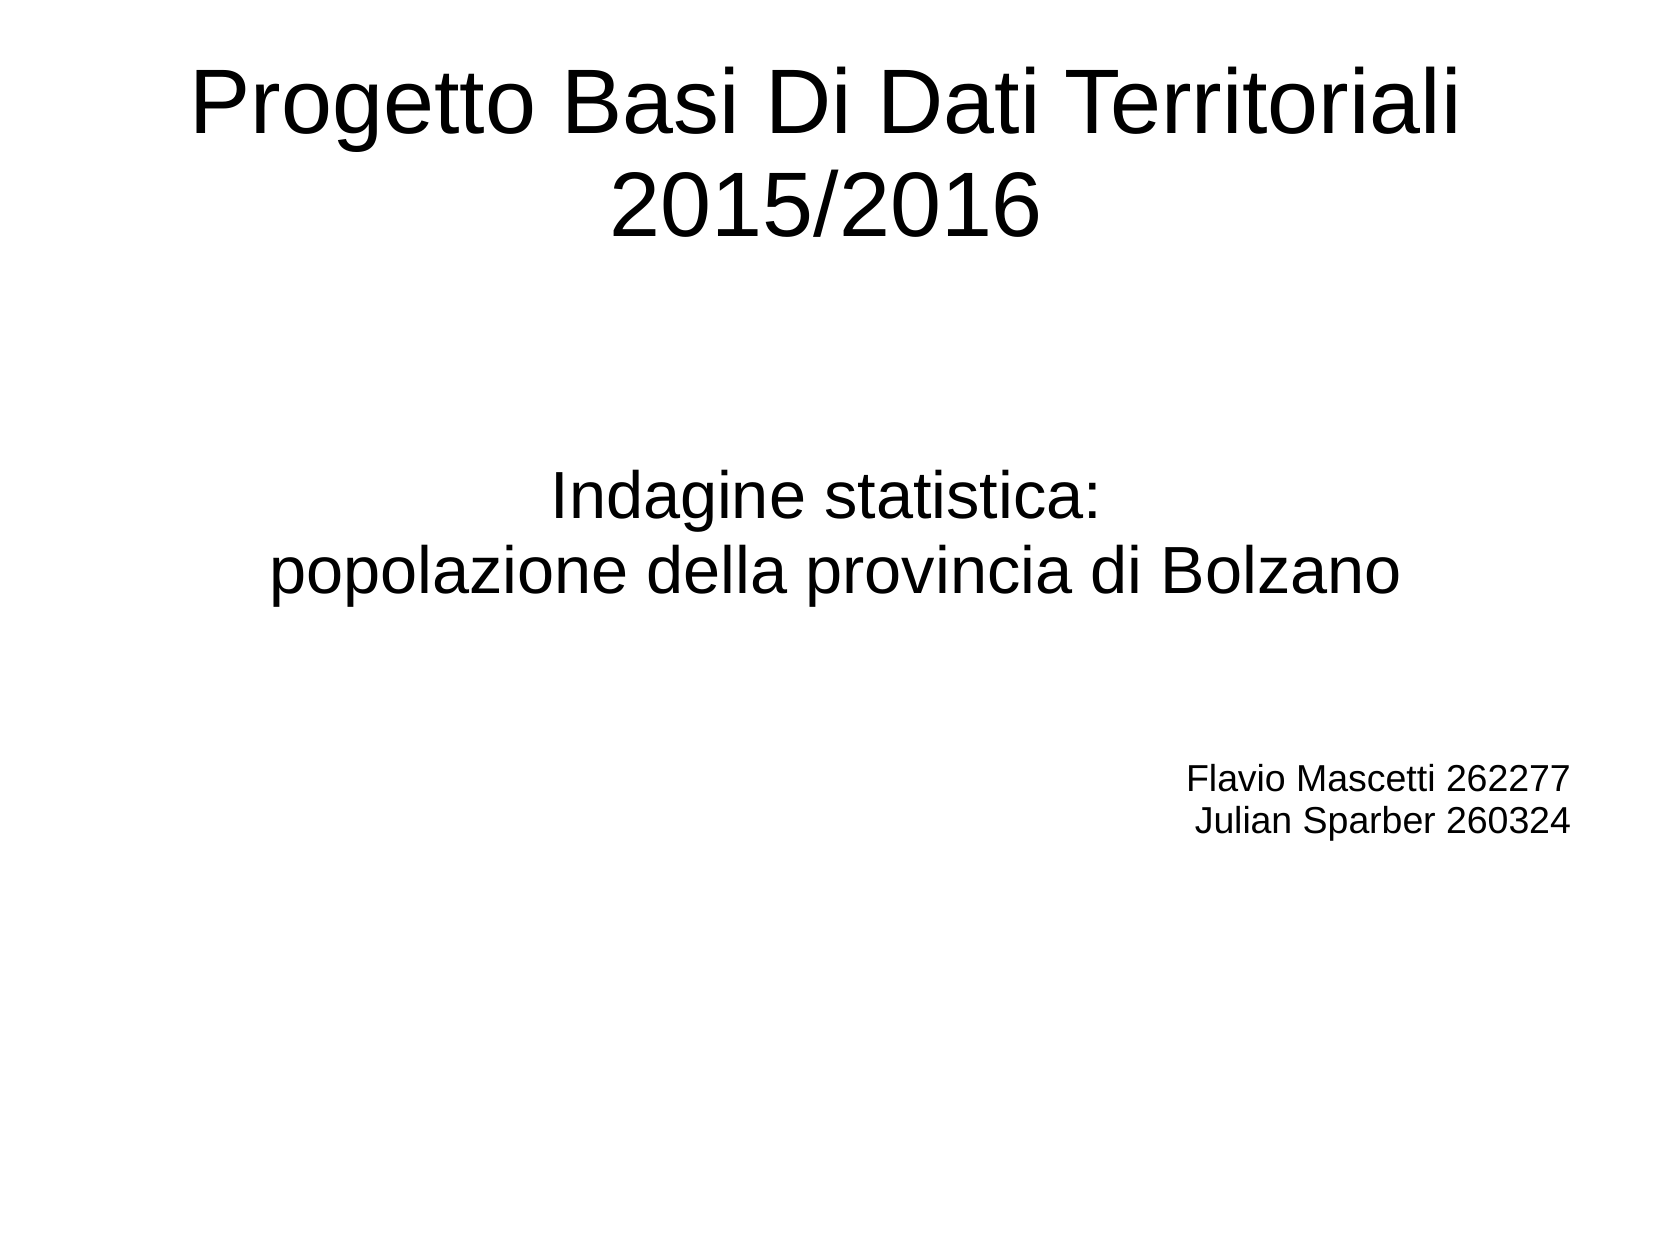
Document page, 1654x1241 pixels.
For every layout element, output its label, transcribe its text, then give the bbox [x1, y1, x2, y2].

subtitle Indagine statistica: popolazione della provincia di Bolzano Flavio Mascetti 262277 Julian Sparber 260324 [82, 290, 1571, 1010]
title Progetto Basi Di Dati Territoriali 2015/2016 [82, 26, 1571, 280]
